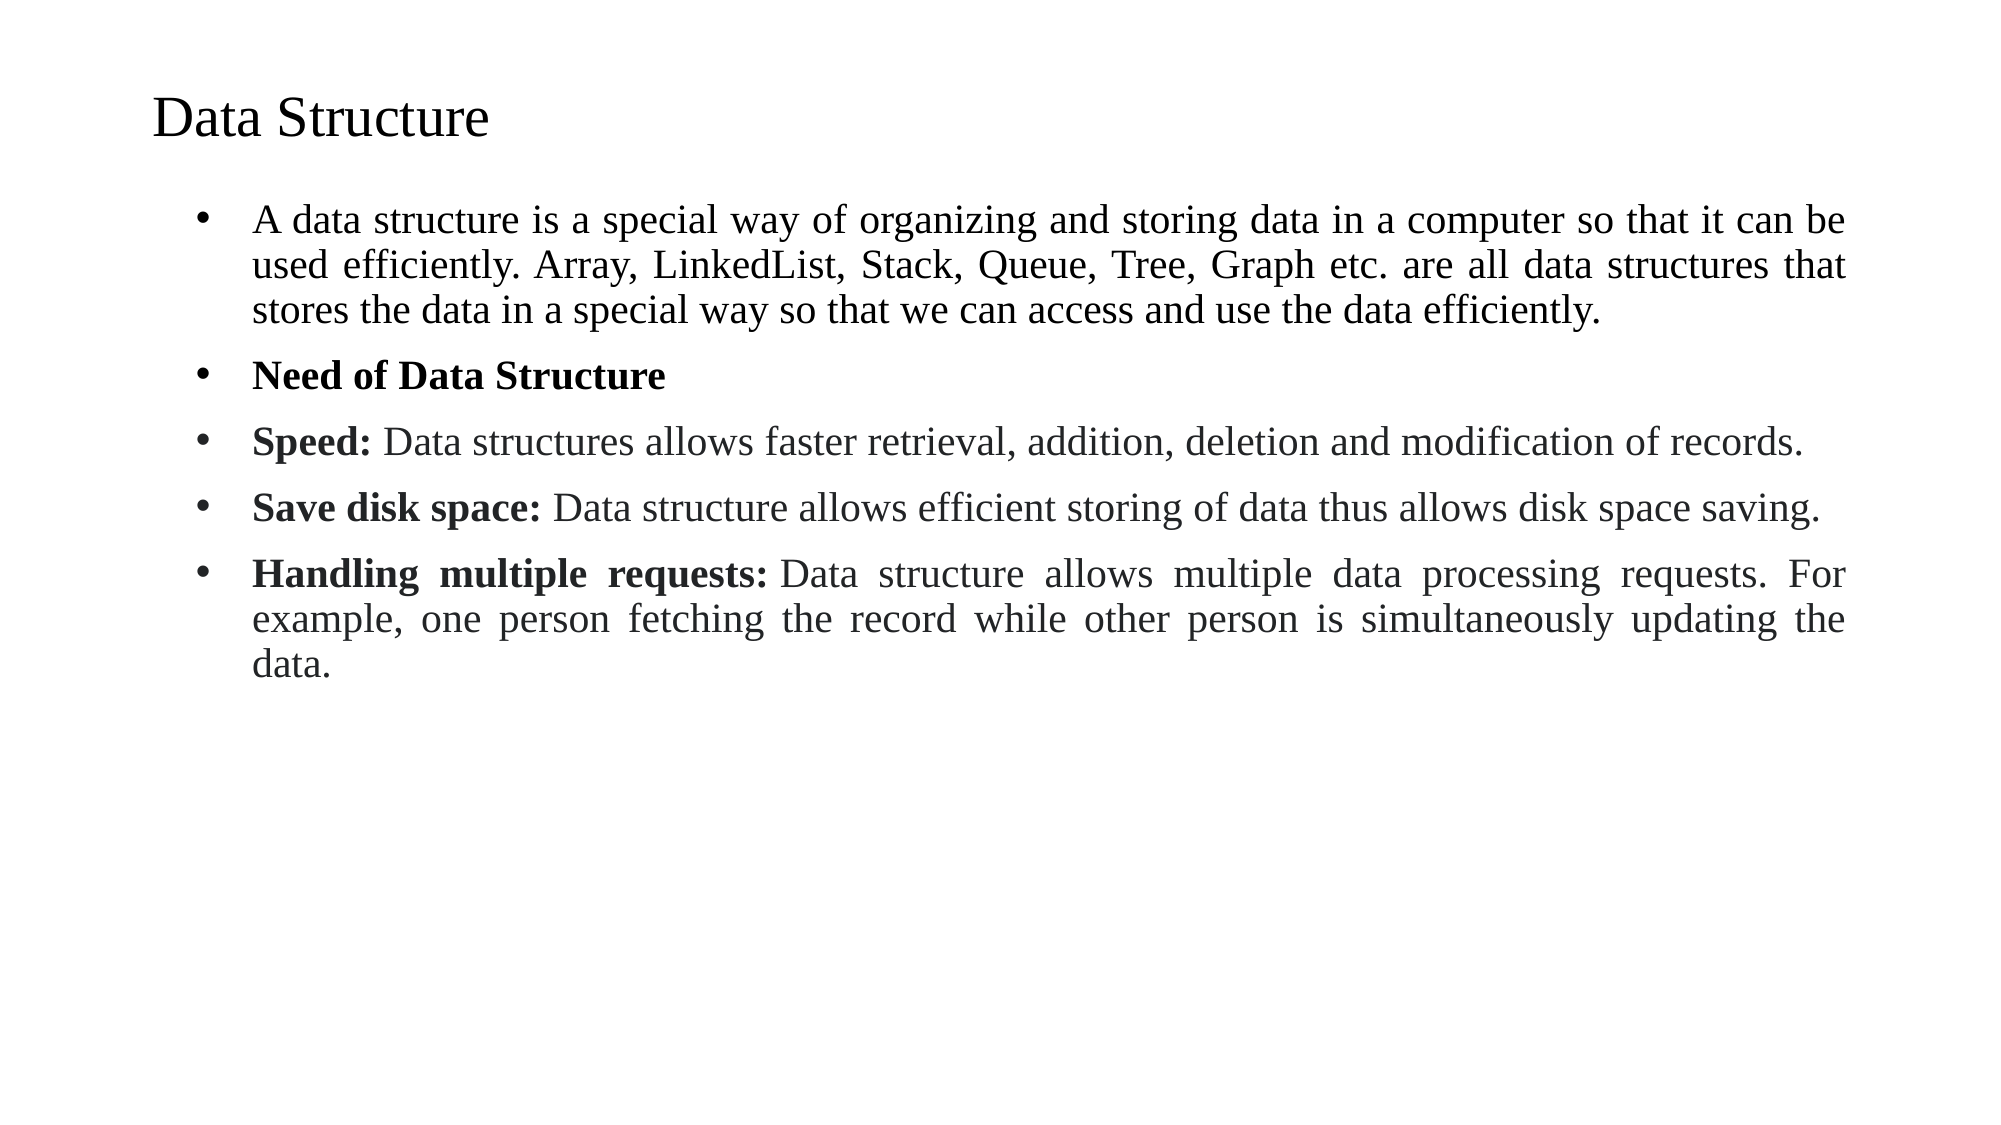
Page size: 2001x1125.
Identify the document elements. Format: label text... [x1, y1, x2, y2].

title Data Structure [137, 59, 1863, 175]
list A data structure is a special way of organizing and storing data in a computer so that it can be used efficiently. Array, LinkedList, Stack, Queue, Tree, Graph etc. are all data structures that stores the data in a special way so that we can access and use the data efficiently. Need of Data Structure Speed: Data structures allows faster retrieval, addition, deletion and modification of records. Save disk space: Data structure allows efficient storing of data thus allows disk space saving. Handling multiple requests: Data structure allows multiple data processing requests. For example, one person fetching the record while other person is simultaneously updating the data. [137, 189, 1863, 1087]
